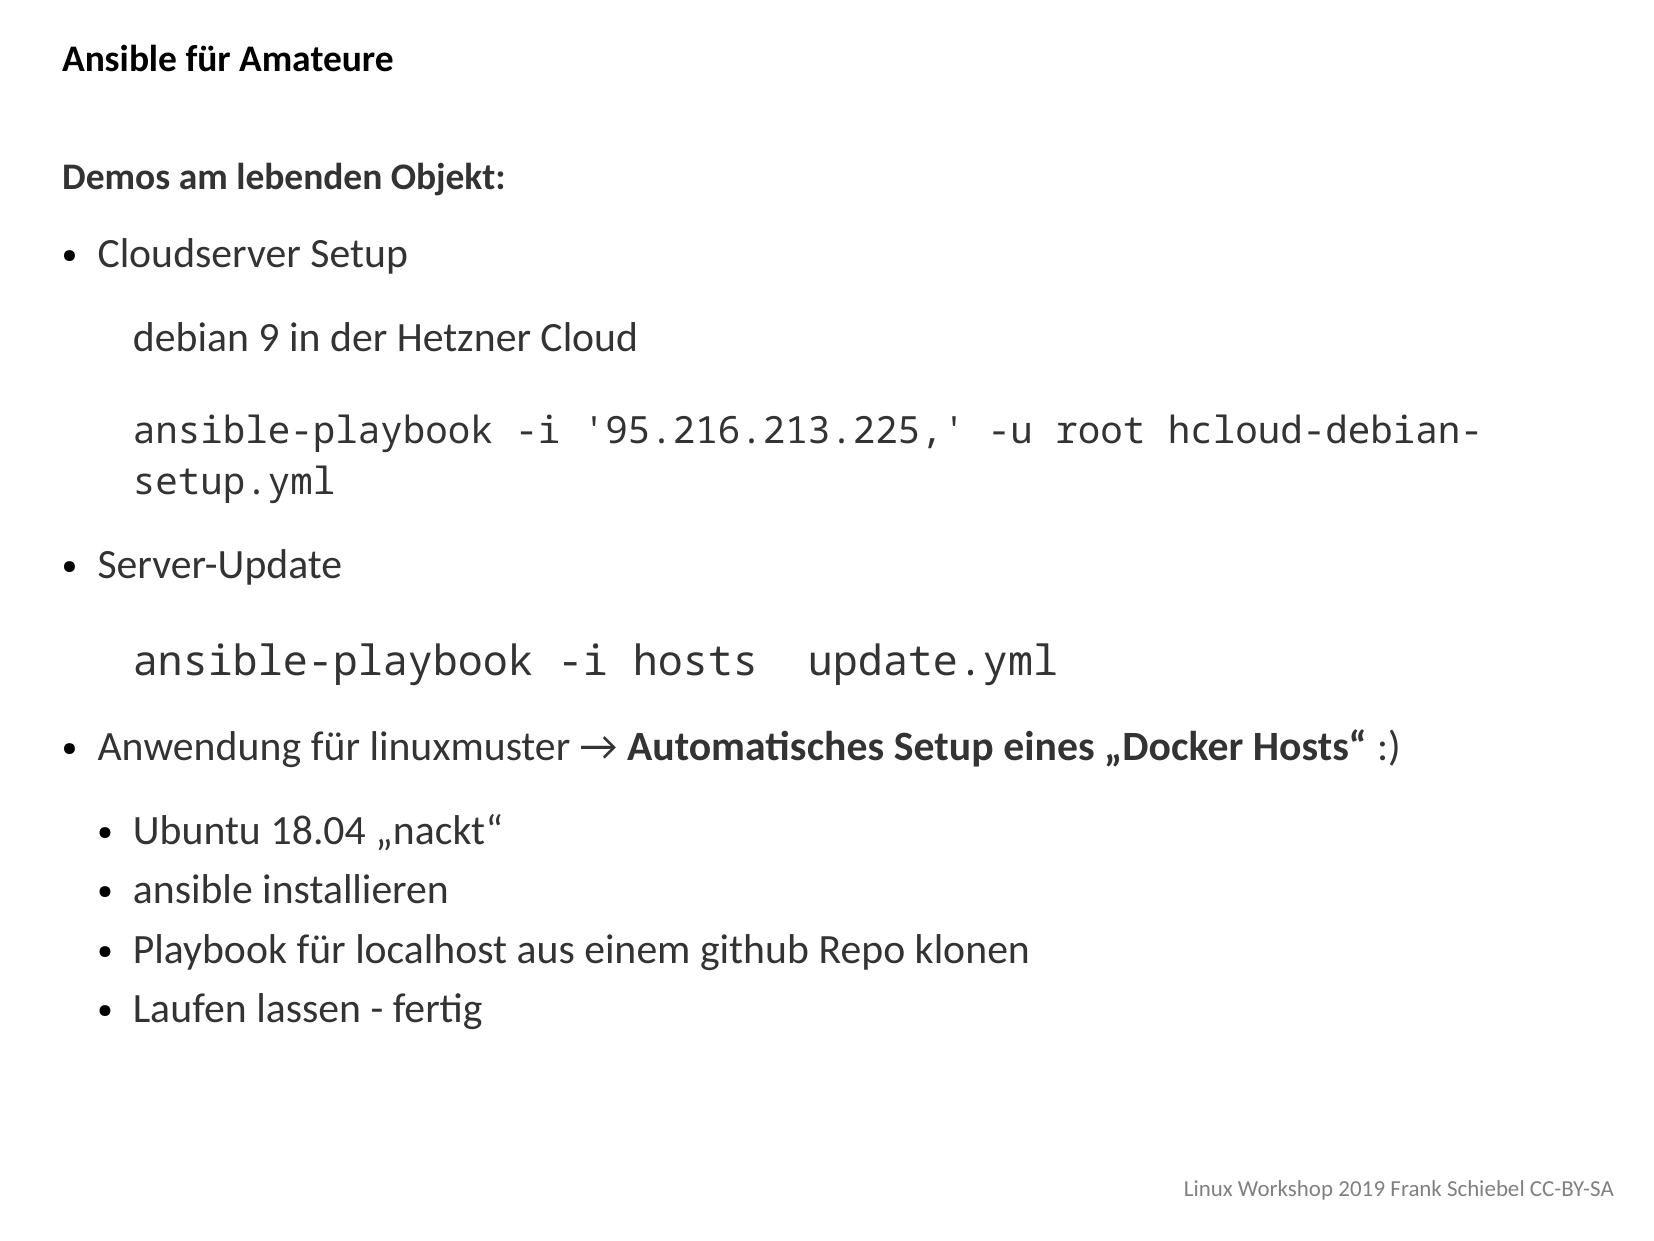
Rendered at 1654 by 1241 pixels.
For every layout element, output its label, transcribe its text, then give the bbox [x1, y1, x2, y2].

text_box Ansible für Amateure [47, 35, 410, 88]
text_box Demos am lebenden Objekt: Cloudserver Setup debian 9 in der Hetzner Cloud ansible-playbook -i '95.216.213.225,' -u root hcloud-debian-setup.yml Server-Update ansible-playbook -i hosts update.yml Anwendung für linuxmuster → Automatisches Setup eines „Docker Hosts“ :) Ubuntu 18.04 „nackt“ ansible installieren Playbook für localhost aus einem github Repo klonen Laufen lassen - fertig [47, 153, 1619, 982]
